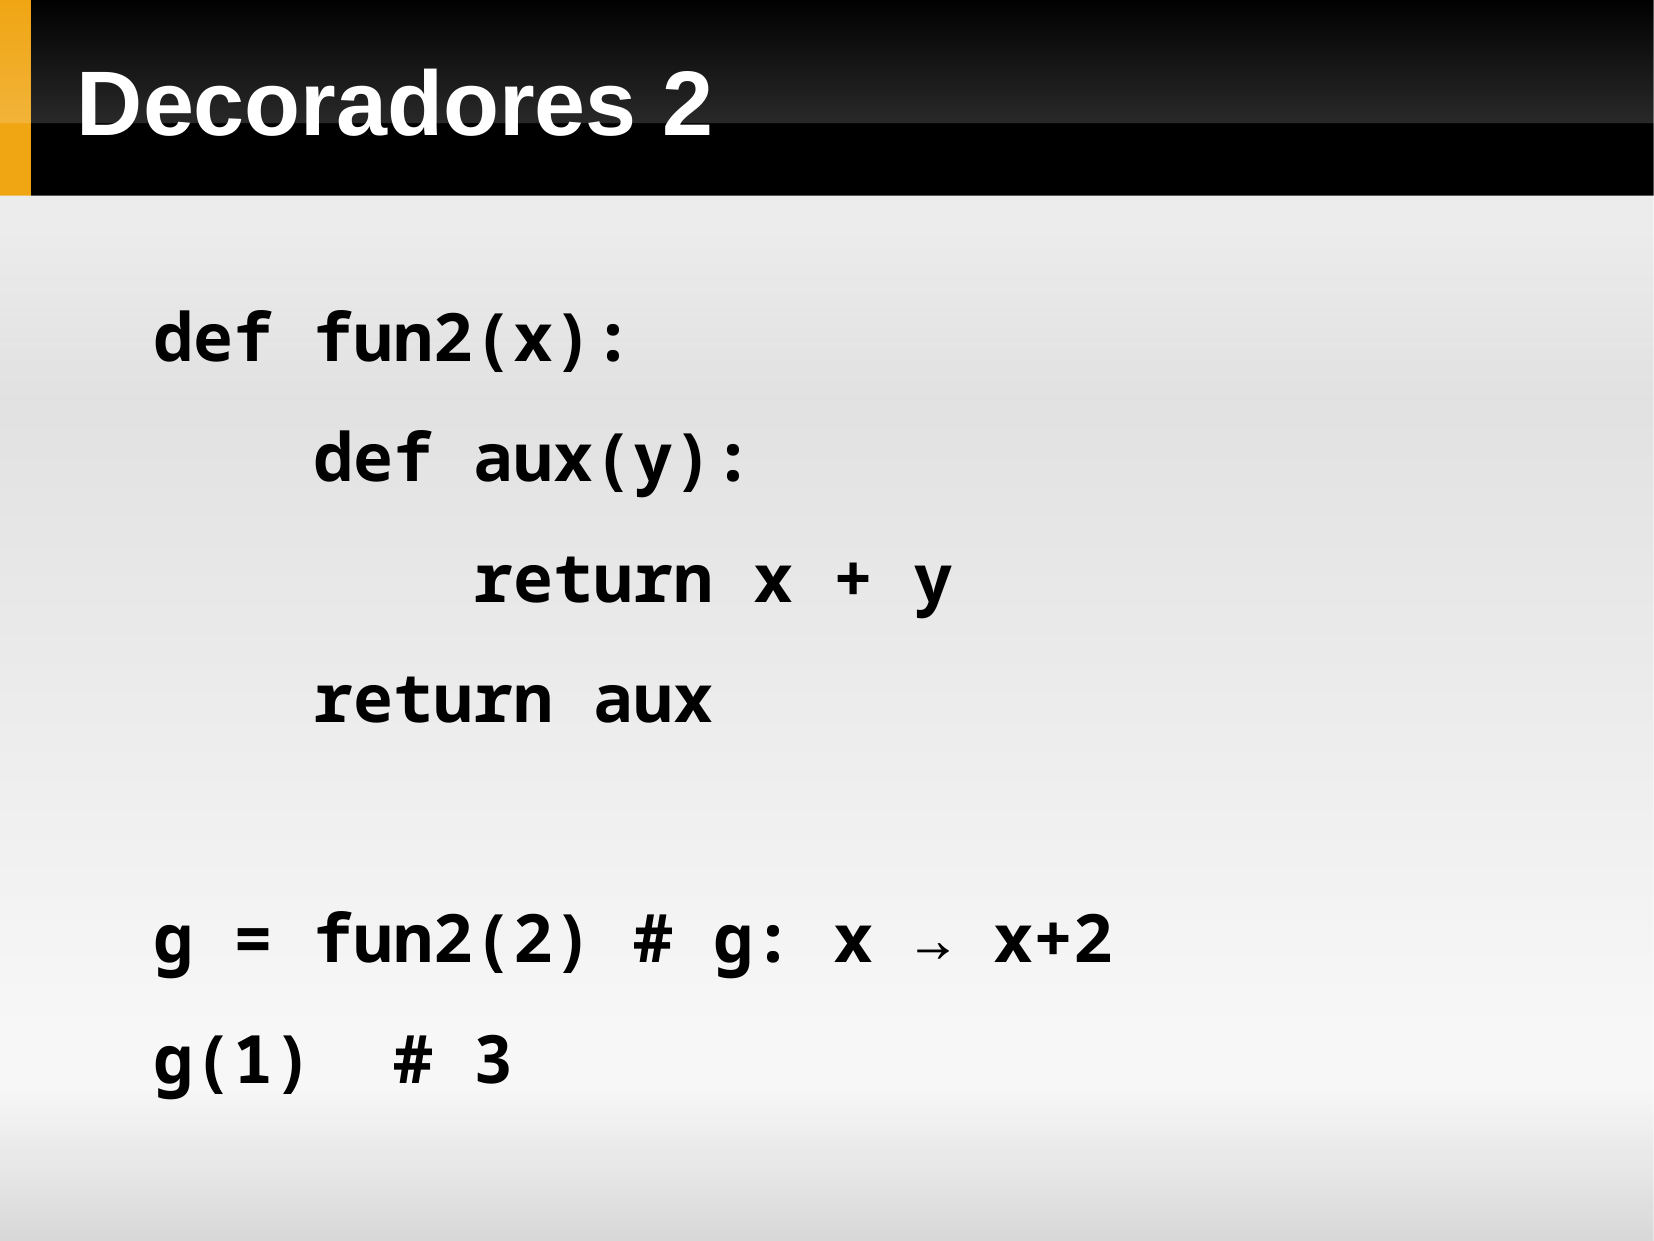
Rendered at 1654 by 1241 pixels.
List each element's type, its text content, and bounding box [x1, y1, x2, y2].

title Decoradores 2 [76, 0, 1565, 208]
list def fun2(x): def aux(y): return x + y return aux g = fun2(2) # g: x → x+2 g(1) # 3 [82, 290, 1571, 1109]
picture [0, 0, 1654, 1241]
